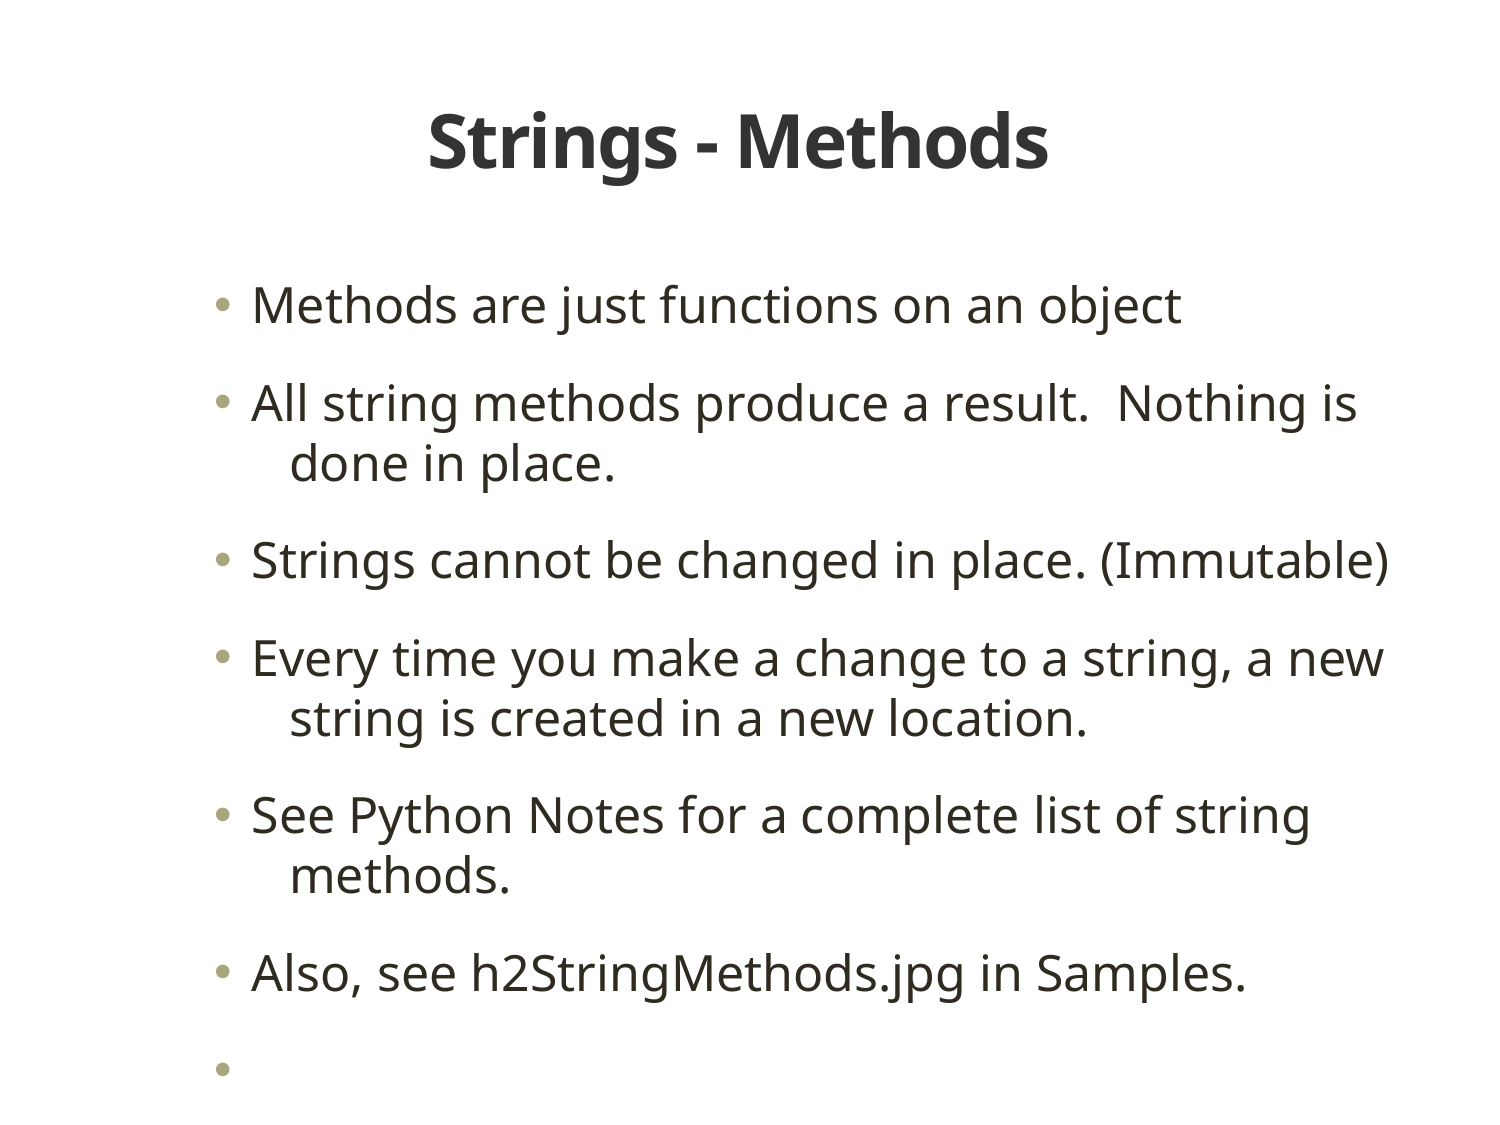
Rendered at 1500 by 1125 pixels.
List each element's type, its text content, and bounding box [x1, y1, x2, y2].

list Methods are just functions on an object All string methods produce a result. Nothing is done in place. Strings cannot be changed in place. (Immutable) Every time you make a change to a string, a new string is created in a new location. See Python Notes for a complete list of string methods. Also, see h2StringMethods.jpg in Samples. [161, 266, 1460, 1102]
title Strings - Methods [18, 45, 1460, 233]
